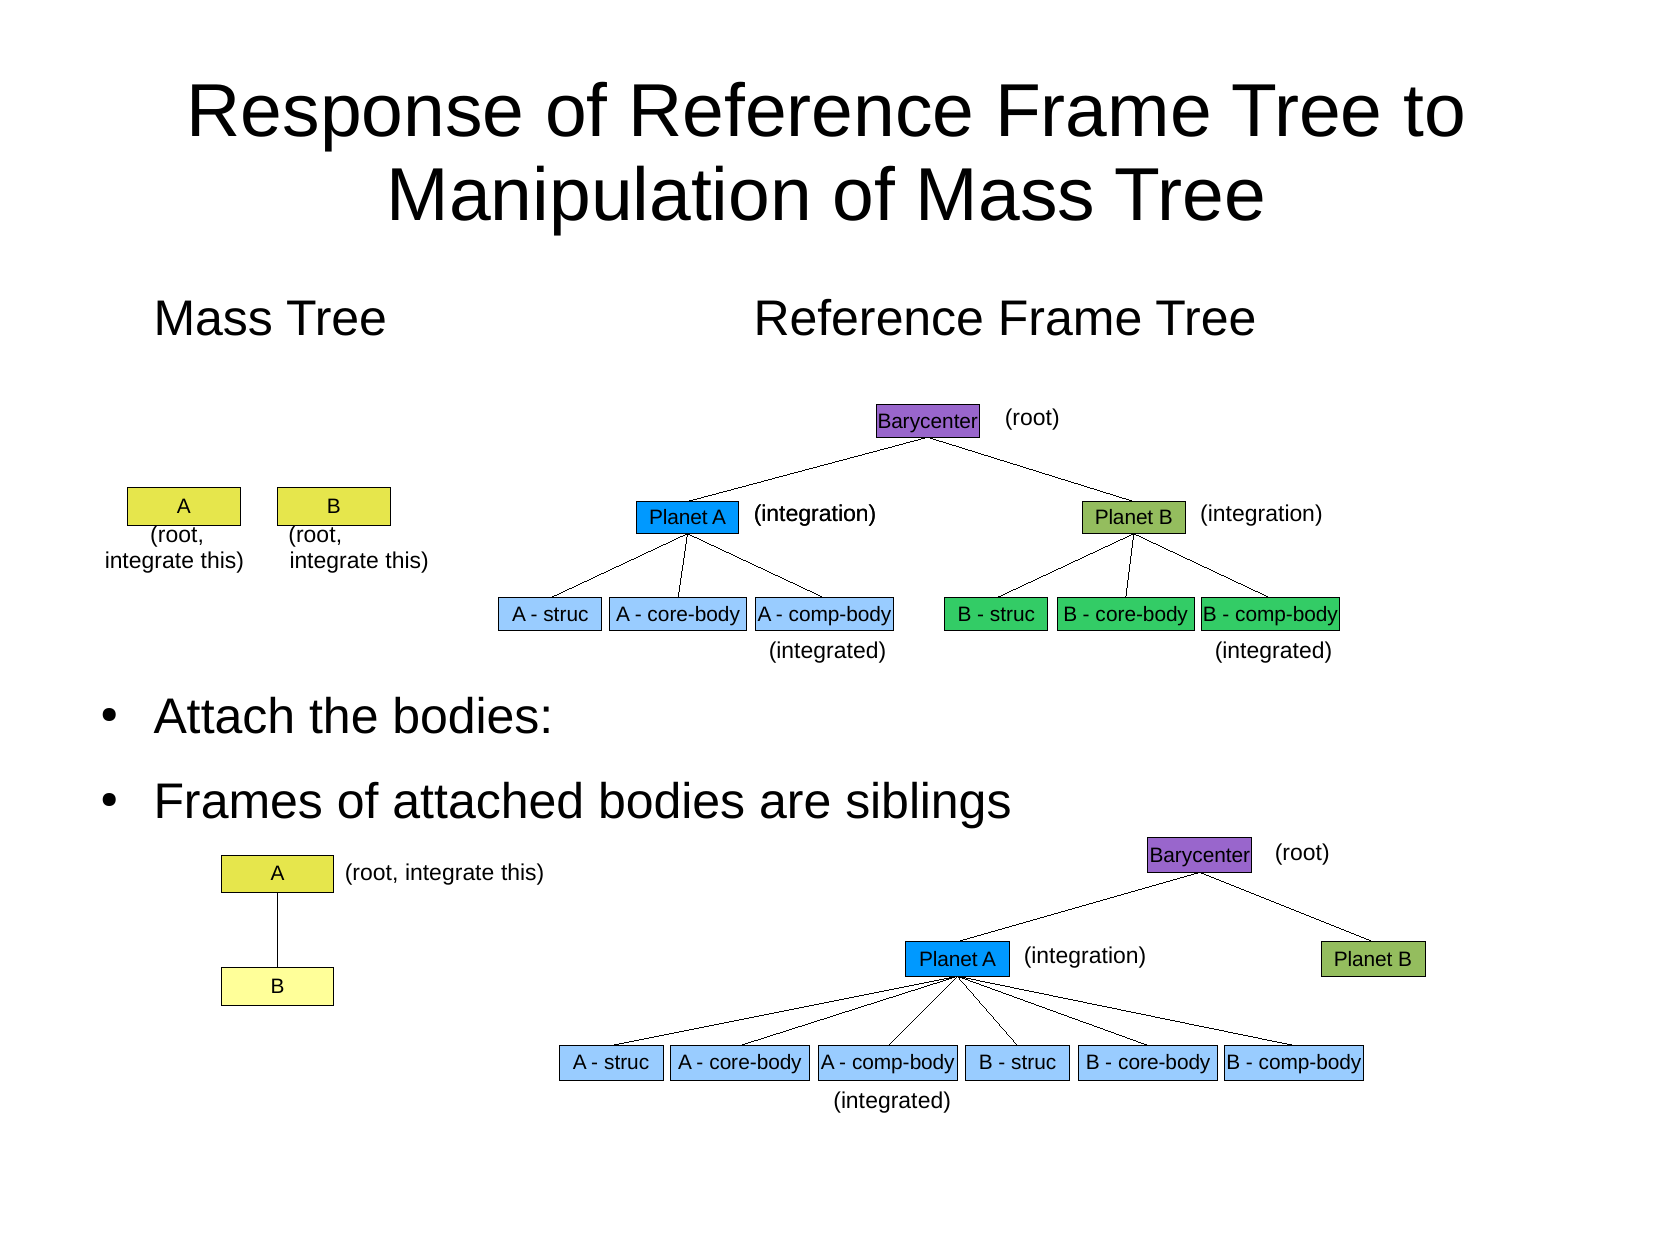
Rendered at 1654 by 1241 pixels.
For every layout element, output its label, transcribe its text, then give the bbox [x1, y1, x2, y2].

text_box Planet A [636, 501, 738, 534]
text_box B [221, 967, 334, 1006]
text_box (integration) [739, 493, 901, 534]
text_box Planet A [905, 941, 1008, 977]
text_box (integrated) [818, 1080, 980, 1121]
text_box A [127, 487, 241, 514]
text_box A - comp-body [818, 1045, 958, 1080]
list Mass Tree Reference Frame Tree Attach the bodies: Frames of attached bodies are siblings [82, 290, 1571, 1010]
text_box A - comp-body [755, 597, 894, 630]
text_box (root) [1260, 831, 1351, 873]
text_box B - core-body [1078, 1045, 1218, 1081]
text_box B - comp-body [1201, 597, 1340, 630]
text_box Barycenter [1147, 837, 1252, 873]
text_box Planet B [1082, 501, 1185, 534]
text_box (root) [990, 396, 1081, 438]
text_box Barycenter [876, 404, 980, 438]
text_box A - struc [559, 1045, 664, 1081]
text_box A [221, 855, 330, 893]
text_box B [277, 487, 391, 514]
text_box (root, integrate this) [330, 852, 586, 893]
text_box B - struc [965, 1045, 1070, 1081]
text_box A - struc [498, 597, 602, 631]
text_box (integrated) [753, 630, 916, 671]
text_box B - core-body [1057, 597, 1195, 631]
text_box A - core-body [609, 597, 747, 631]
text_box Planet B [1321, 941, 1426, 977]
title Response of Reference Frame Tree to Manipulation of Mass Tree [82, 49, 1571, 257]
text_box (integration) [1185, 493, 1347, 534]
text_box (root, (root, integrate this) integrate this) [90, 514, 466, 581]
text_box B - comp-body [1224, 1045, 1364, 1081]
text_box (integrated) [1200, 630, 1362, 671]
text_box A - core-body [670, 1045, 810, 1081]
text_box B - struc [944, 597, 1048, 631]
text_box (integration) [1008, 935, 1171, 977]
